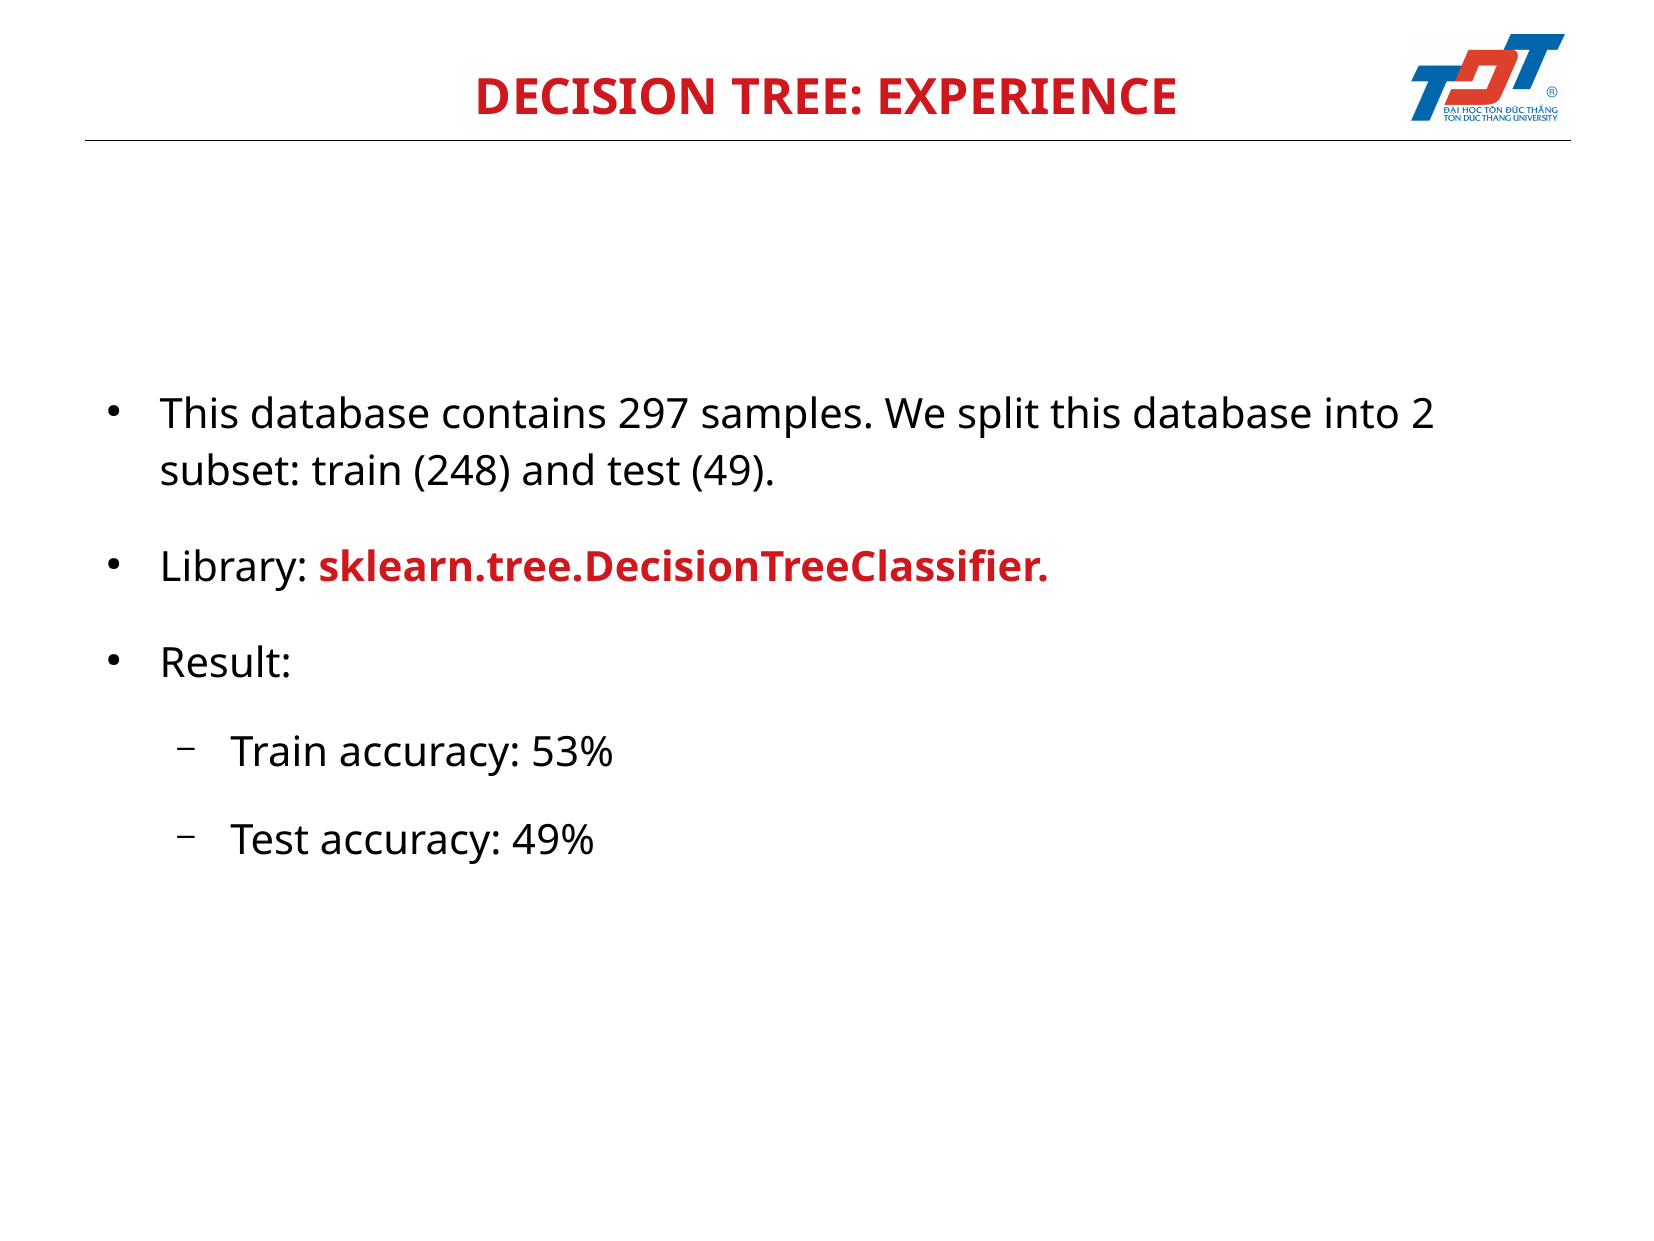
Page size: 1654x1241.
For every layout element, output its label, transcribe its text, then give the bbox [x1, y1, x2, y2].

title DECISION TREE: EXPERIENCE [82, 49, 1571, 141]
picture [1411, 34, 1565, 121]
list This database contains 297 samples. We split this database into 2 subset: train (248) and test (49). Library: sklearn.tree.DecisionTreeClassifier. Result: Train accuracy: 53% Test accuracy: 49% [88, 383, 1582, 919]
